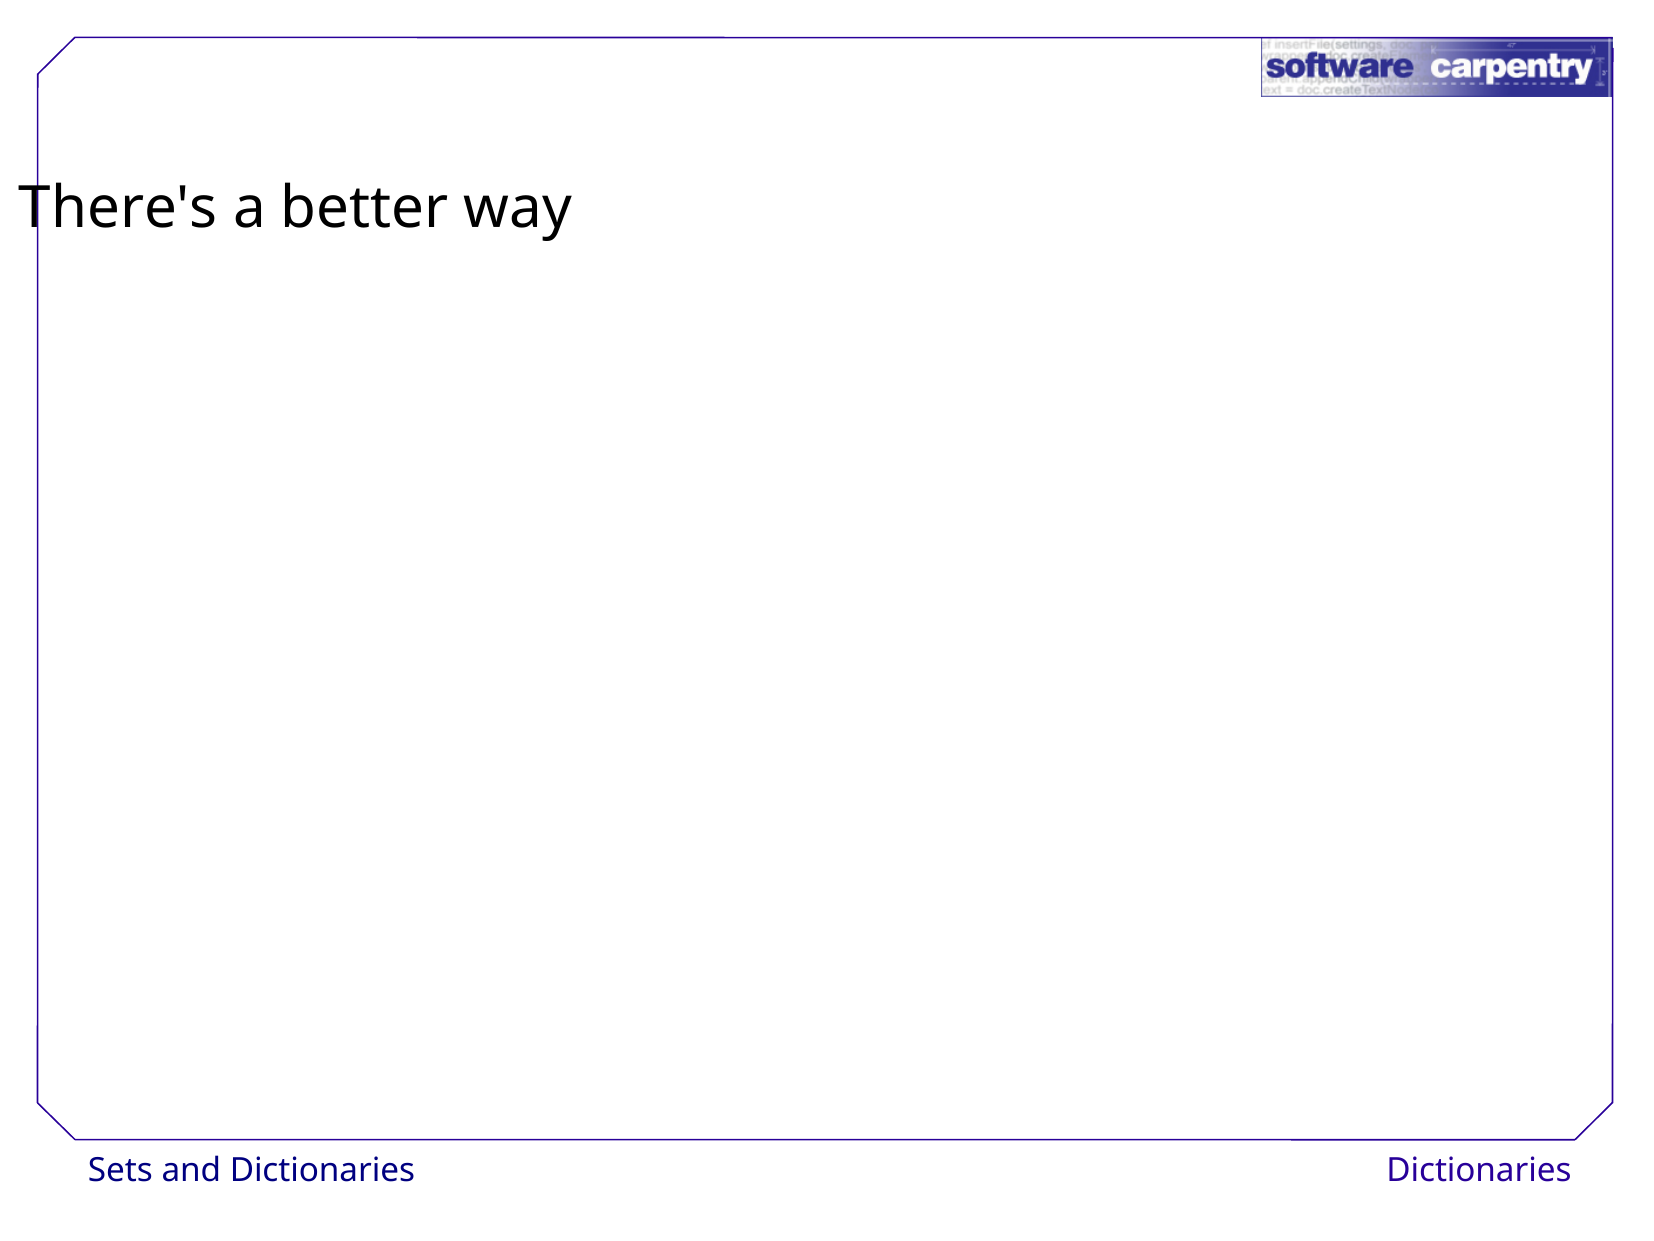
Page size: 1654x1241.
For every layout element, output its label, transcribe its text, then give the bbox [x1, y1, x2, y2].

text_box There's a better way [4, 126, 737, 248]
picture [1261, 39, 1613, 97]
